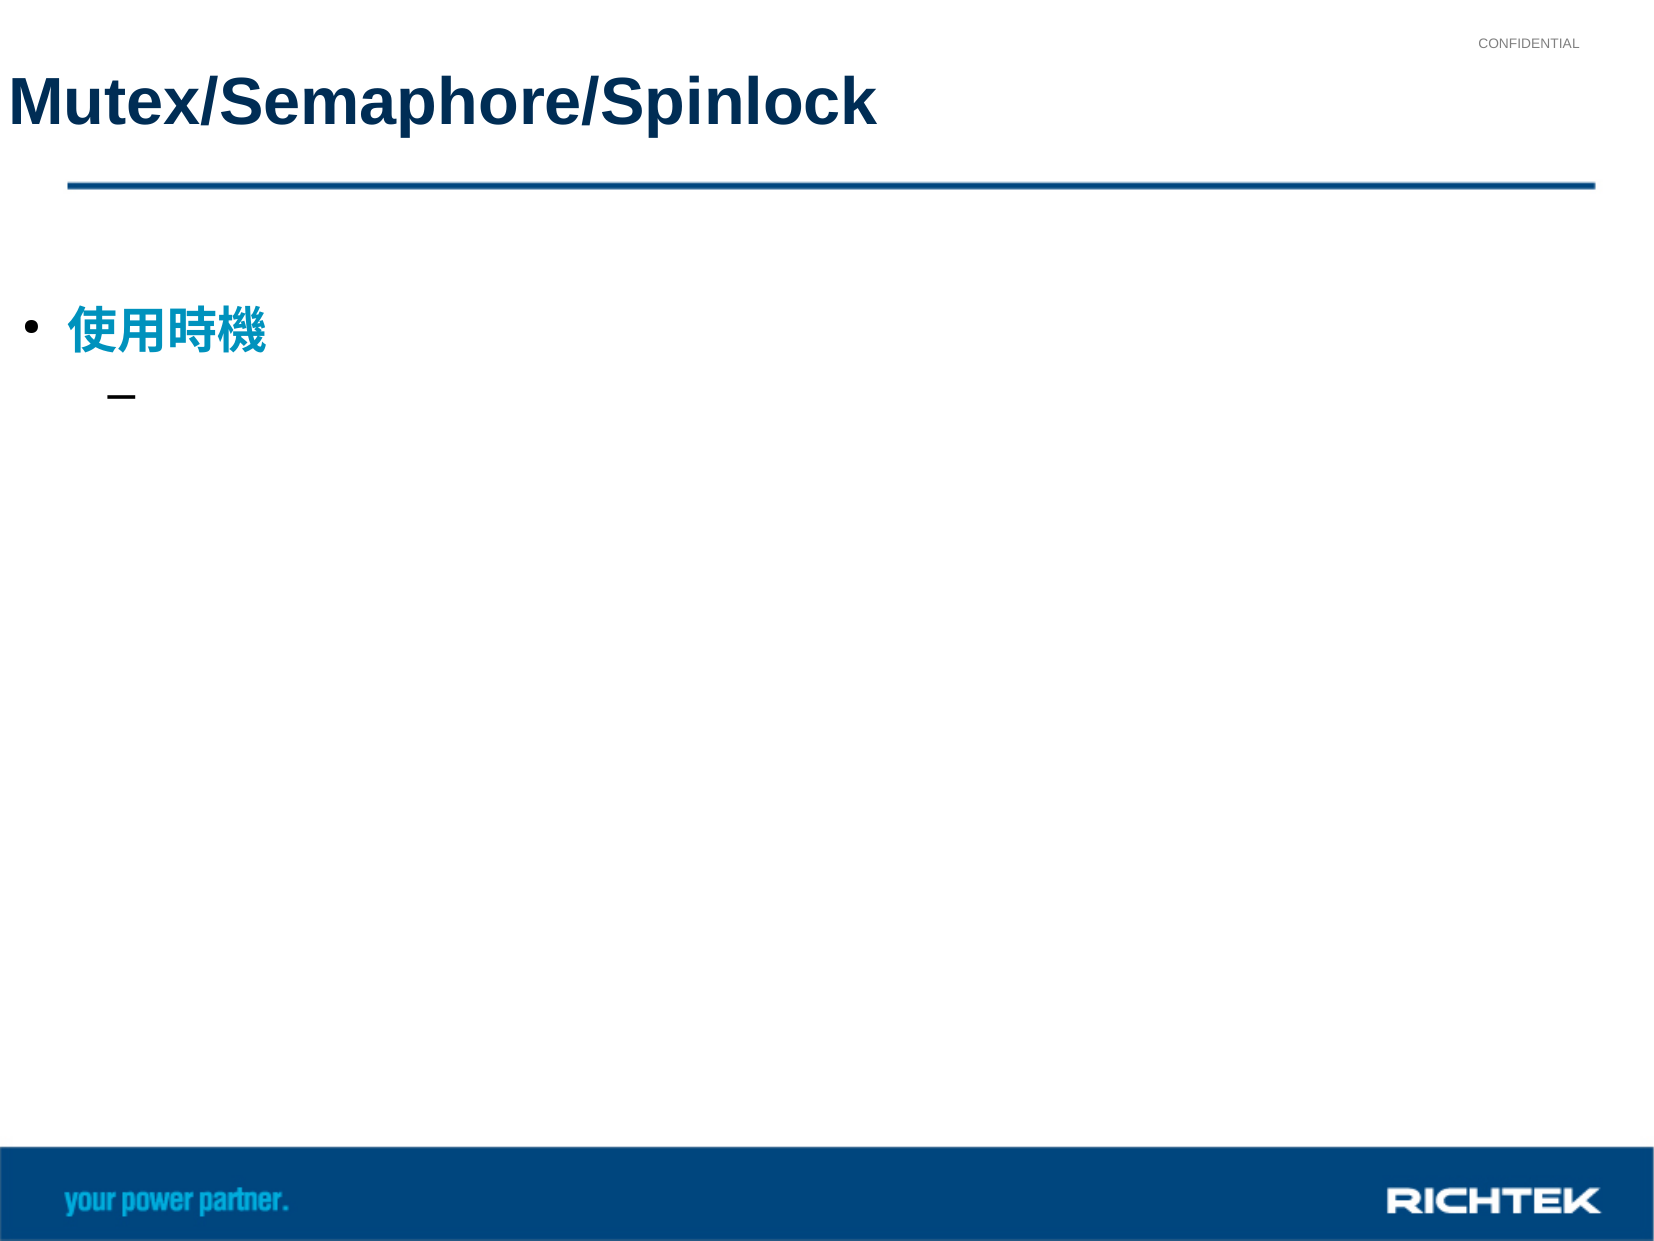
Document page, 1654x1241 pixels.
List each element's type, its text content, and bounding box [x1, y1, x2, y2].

list 使用時機 [0, 290, 1489, 1010]
title Mutex/Semaphore/Spinlock [0, 49, 1489, 257]
